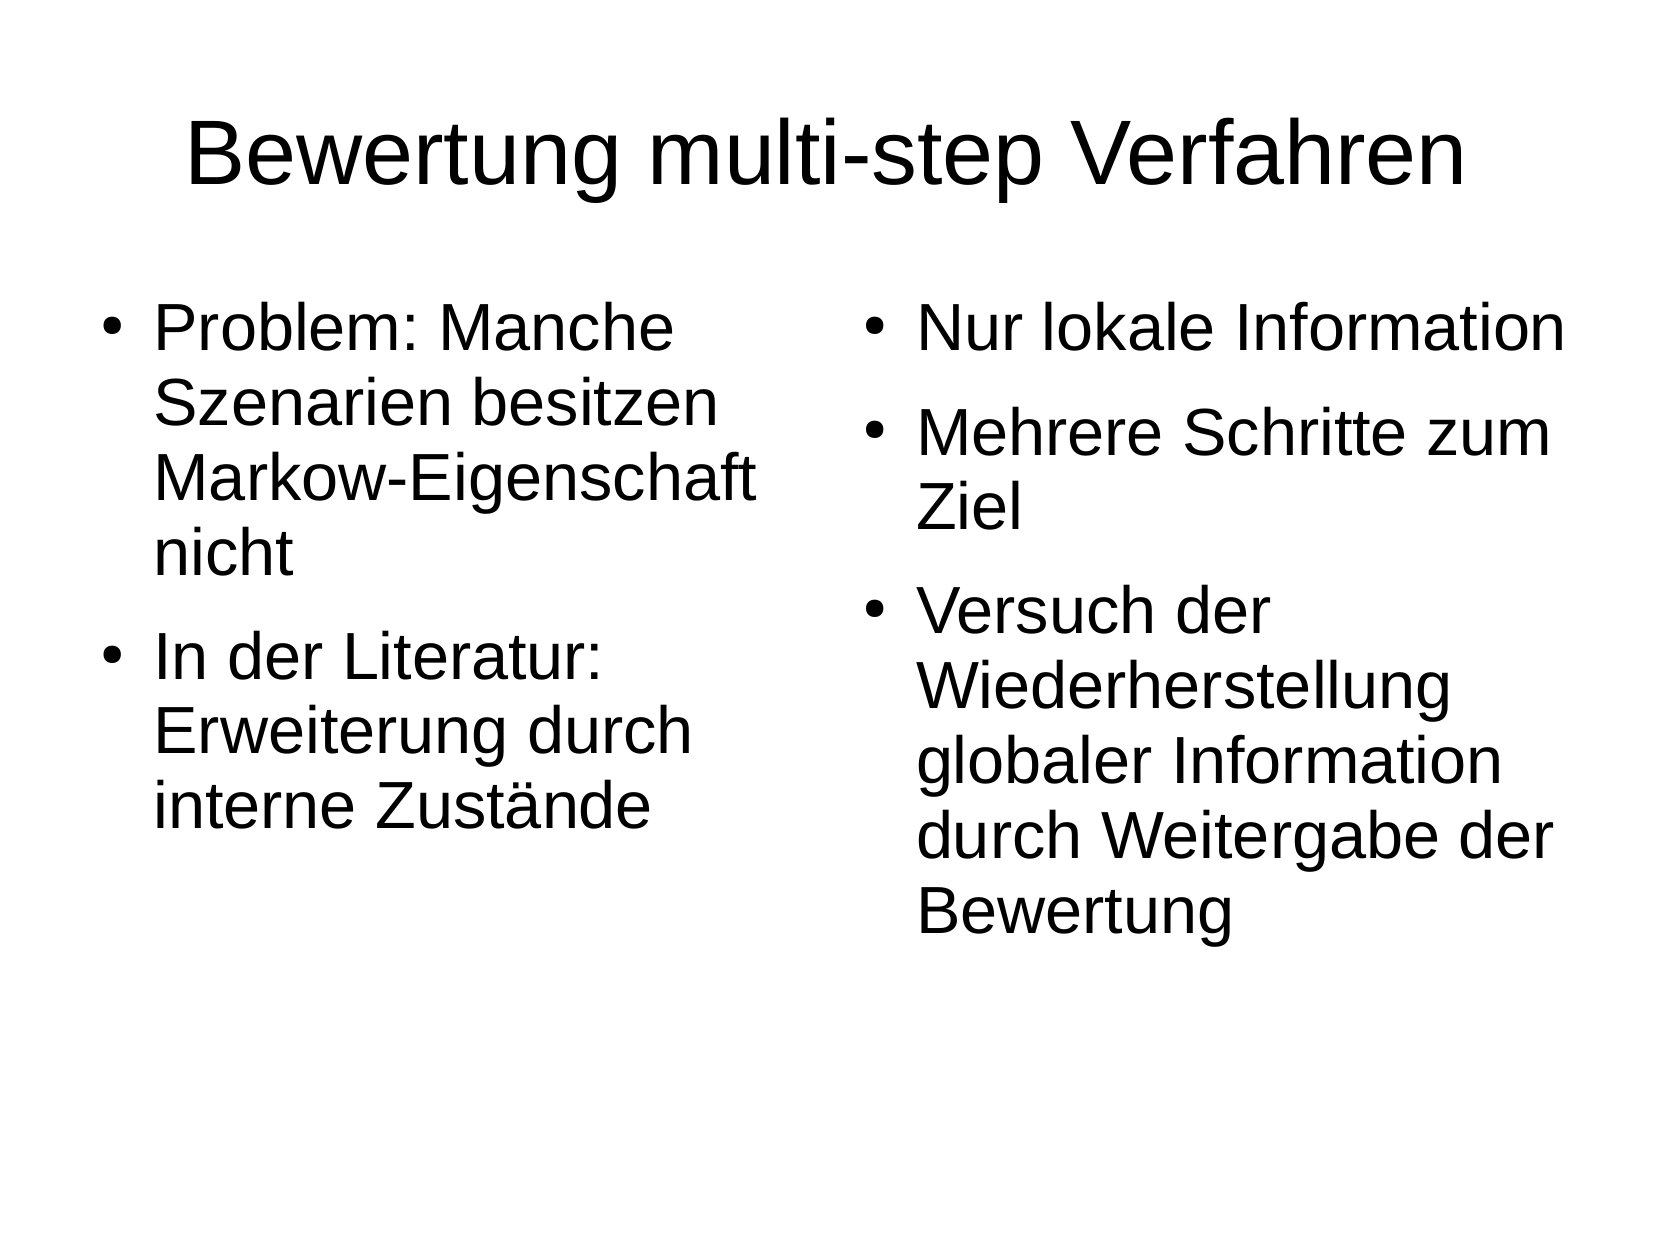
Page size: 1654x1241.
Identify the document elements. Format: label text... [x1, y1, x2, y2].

list Problem: Manche Szenarien besitzen Markow-Eigenschaft nicht In der Literatur: Erweiterung durch interne Zustände [82, 290, 809, 1094]
list Nur lokale Information Mehrere Schritte zum Ziel Versuch der Wiederherstellung globaler Information durch Weitergabe der Bewertung [845, 290, 1572, 1094]
title Bewertung multi-step Verfahren [82, 56, 1571, 250]
